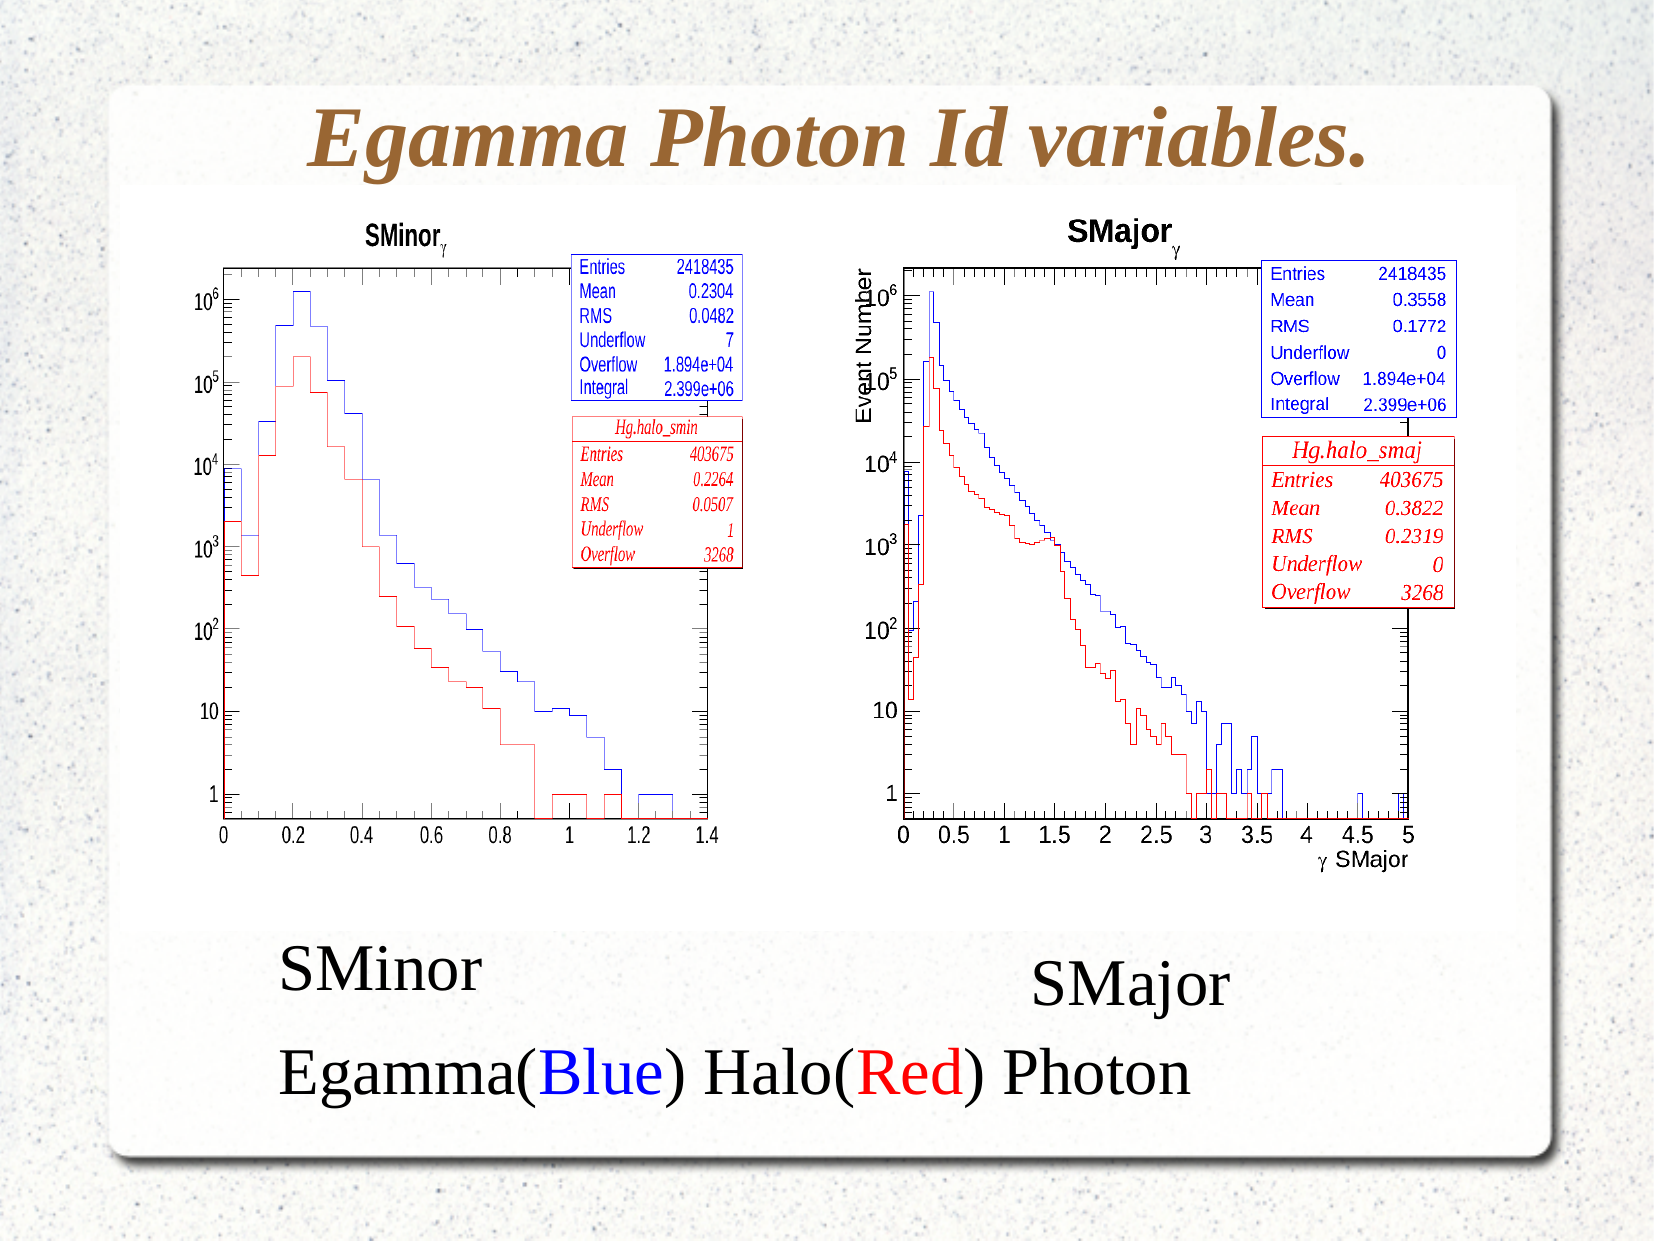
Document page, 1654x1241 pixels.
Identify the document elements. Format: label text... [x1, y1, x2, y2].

picture [0, 0, 1654, 1241]
title Egamma Photon Id variables. [270, 90, 1411, 185]
list Egamma(Blue) Halo(Red) Photon [207, 1035, 1276, 1110]
list SMajor [960, 945, 1306, 1021]
list SMinor [207, 931, 541, 1006]
